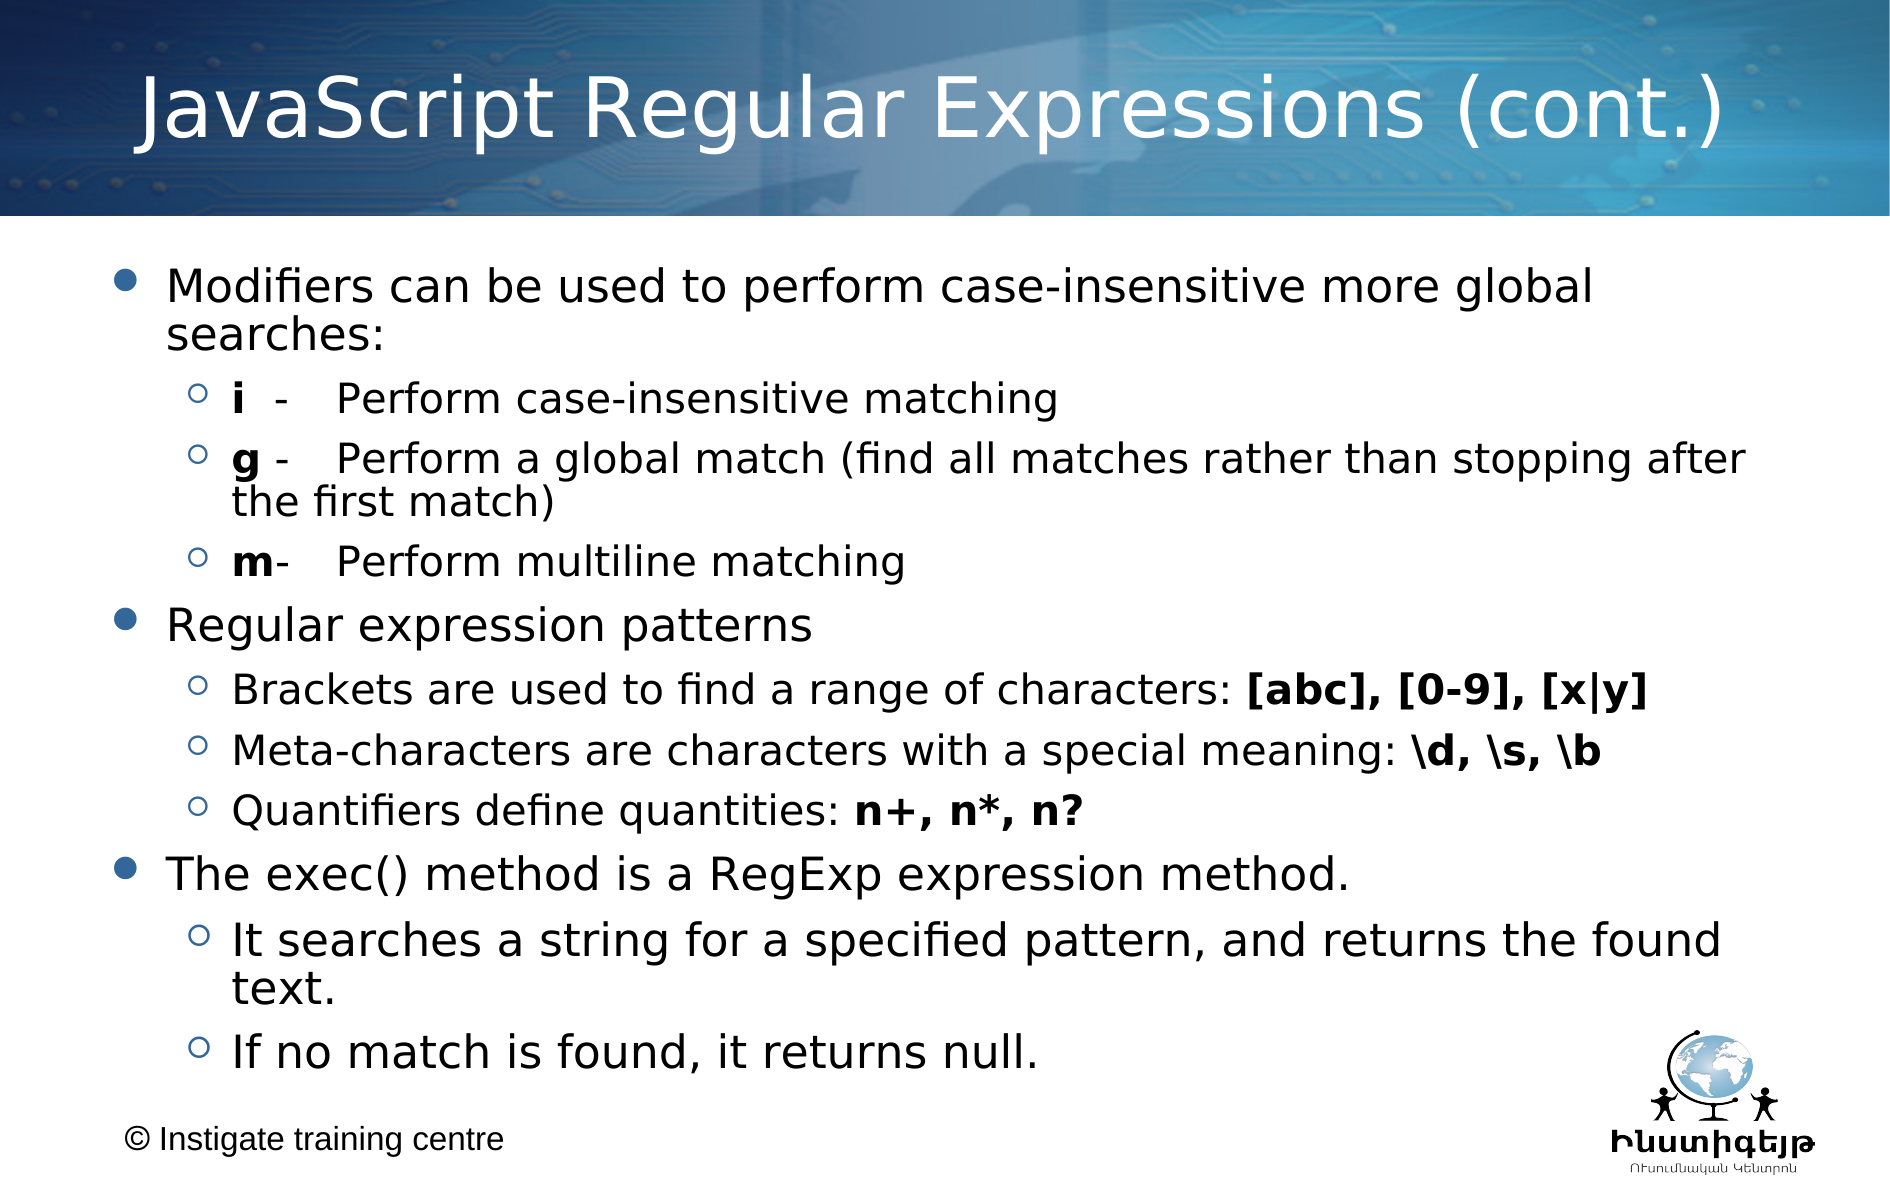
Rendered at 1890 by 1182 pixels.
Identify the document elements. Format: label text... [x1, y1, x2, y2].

list Modifiers can be used to perform case-insensitive more global searches: i - Perform case-insensitive matching g - Perform a global match (find all matches rather than stopping after the first match) m- Perform multiline matching Regular expression patterns Brackets are used to find a range of characters: [abc], [0-9], [x|y] Meta-characters are characters with a special meaning: \d, \s, \b Quantifiers define quantities: n+, n*, n? The exec() method is a RegExp expression method. It searches a string for a specified pattern, and returns the found text. If no match is found, it returns null. [110, 264, 1801, 291]
picture [1612, 1030, 1815, 1175]
text_box JavaScript Regular Expressions (cont.) [138, 82, 1801, 91]
picture [0, 0, 1890, 216]
